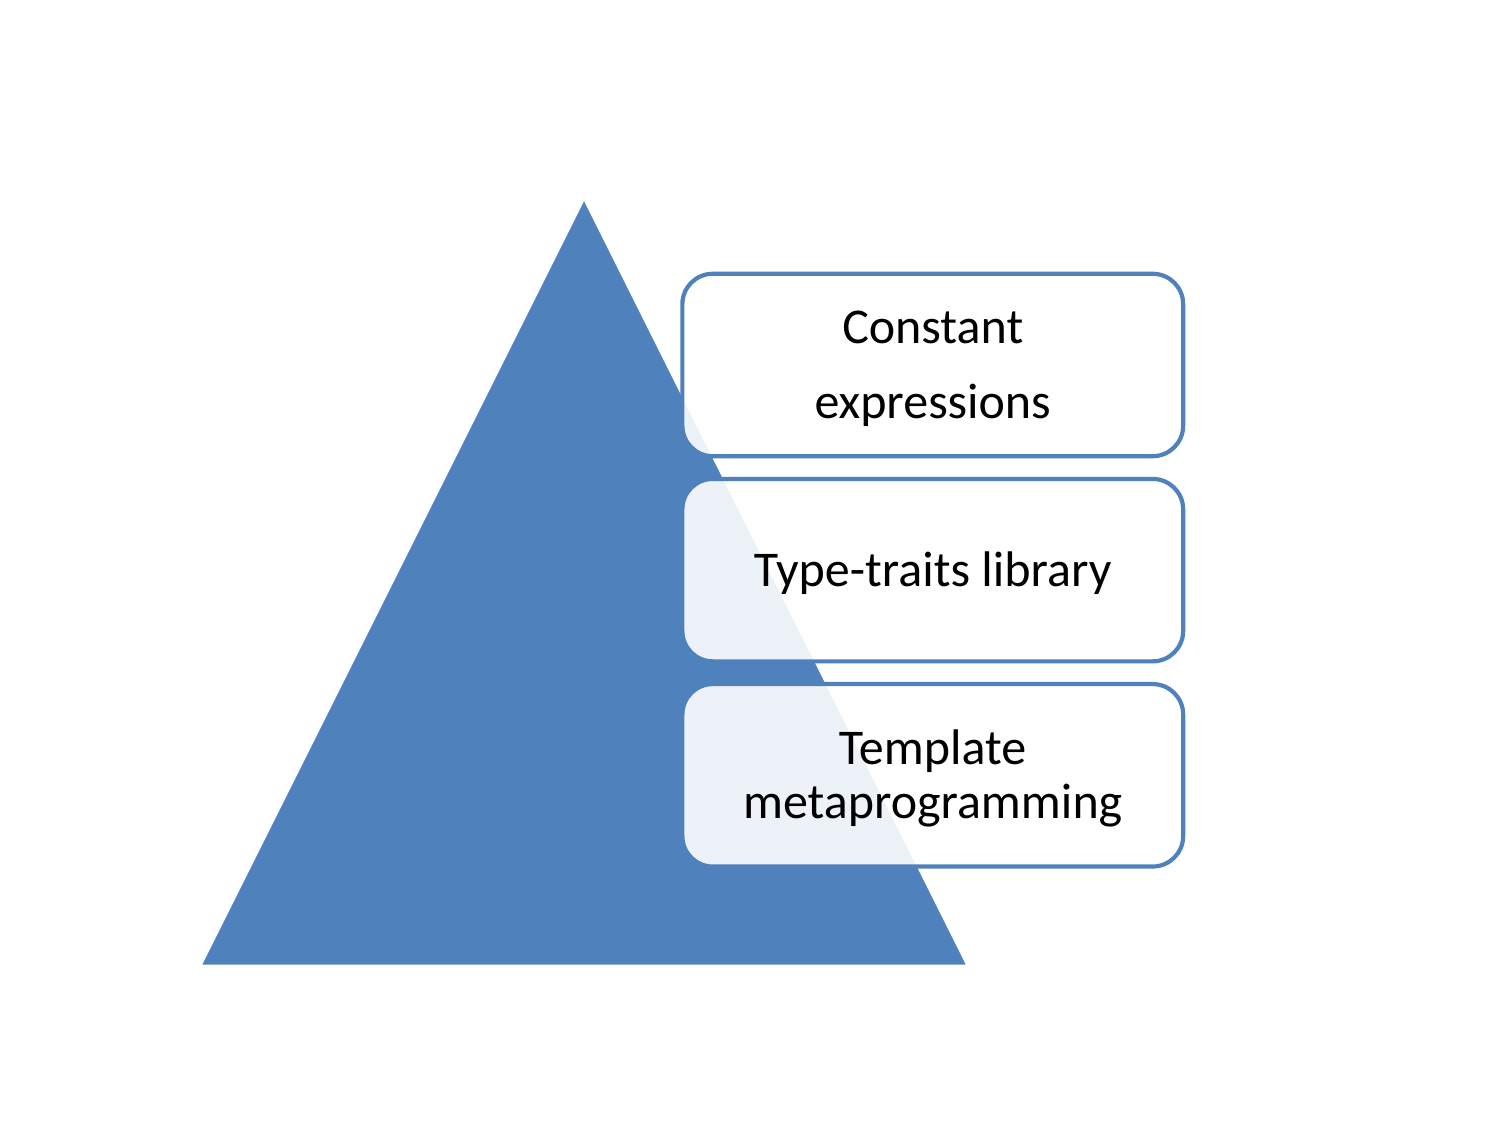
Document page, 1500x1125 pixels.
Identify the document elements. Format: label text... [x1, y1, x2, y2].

text_box Constant expressions [682, 273, 1184, 457]
text_box Template metaprogramming [682, 684, 1184, 867]
text_box [198, 196, 970, 967]
text_box Type-traits library [682, 478, 1184, 662]
